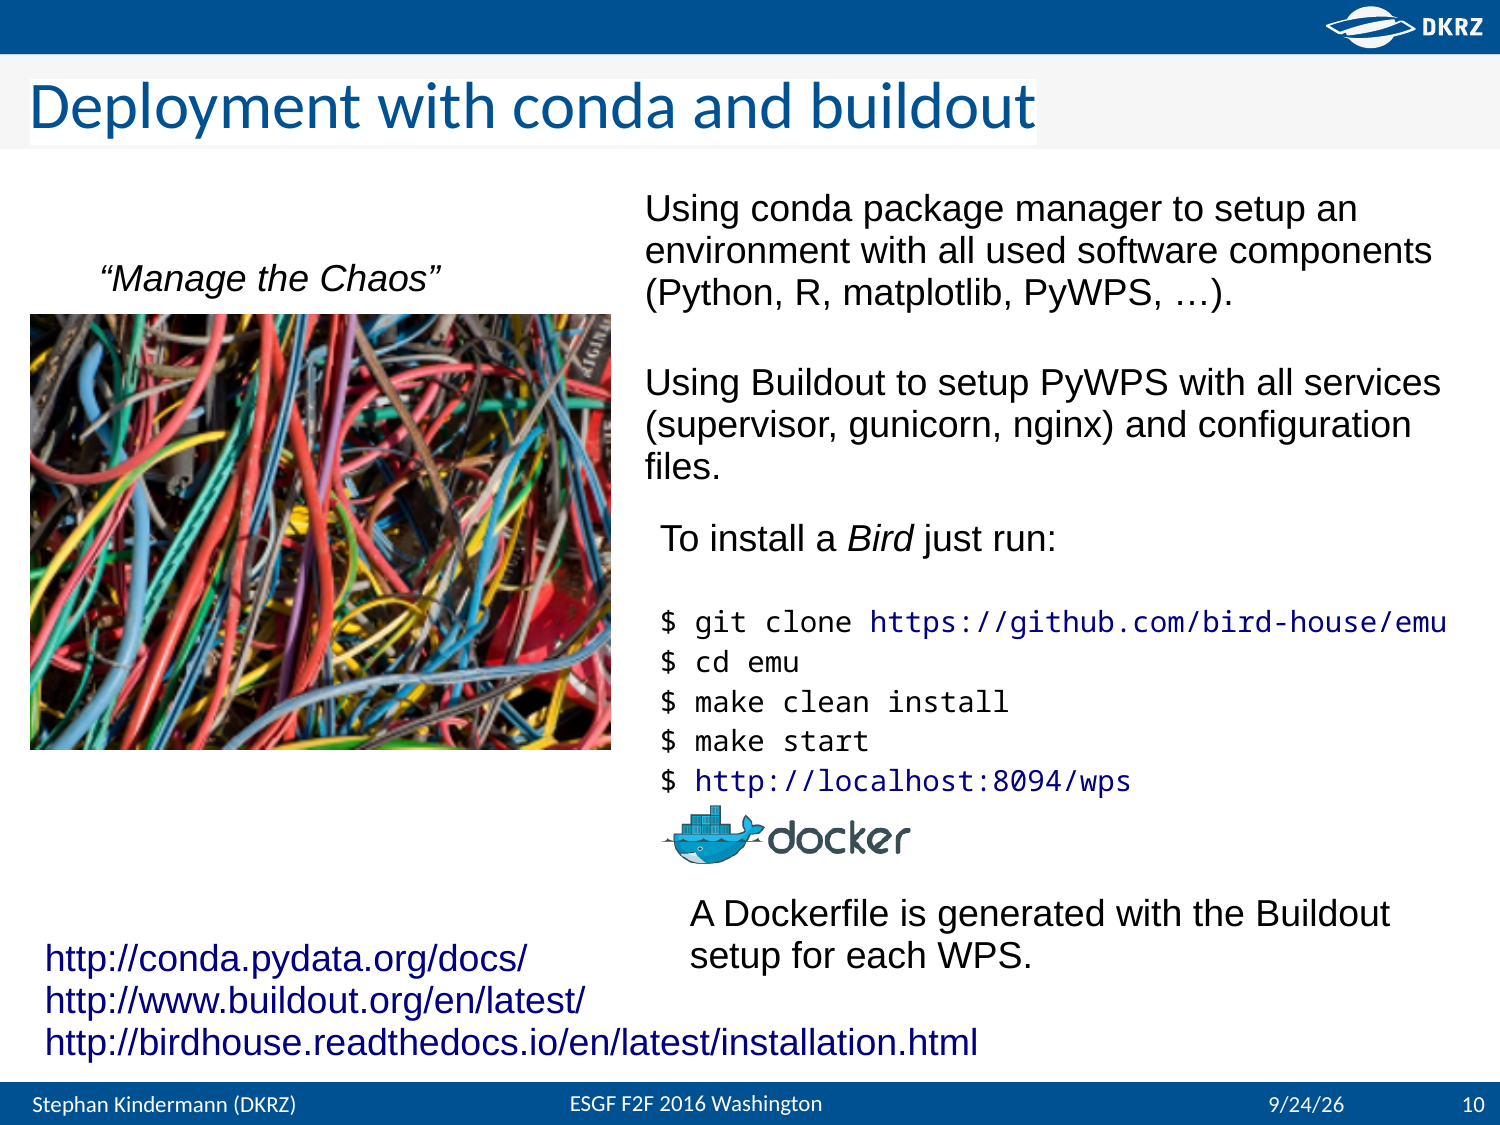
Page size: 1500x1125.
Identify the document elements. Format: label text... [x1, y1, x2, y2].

text_box http://conda.pydata.org/docs/ http://www.buildout.org/en/latest/ http://birdhouse.readthedocs.io/en/latest/installation.html [30, 930, 1006, 1081]
slide_number <number> [1376, 1082, 1500, 1125]
title Deployment with conda and buildout [0, 54, 1500, 149]
picture [30, 314, 611, 751]
text_box Using Buildout to setup PyWPS with all services (supervisor, gunicorn, nginx) and configuration files. [630, 354, 1471, 496]
text_box To install a Bird just run: $ git clone https://github.com/bird-house/emu $ cd emu $ make clean install $ make start $ http://localhost:8094/wps [645, 510, 1486, 781]
text_box Using conda package manager to setup an environment with all used software components (Python, R, matplotlib, PyWPS, …). [630, 179, 1471, 321]
slide_number 12/1/16 [1187, 1082, 1360, 1125]
picture [639, 784, 931, 886]
text_box “Manage the Chaos” [84, 250, 580, 308]
text_box A Dockerfile is generated with the Buildout setup for each WPS. [675, 885, 1456, 984]
